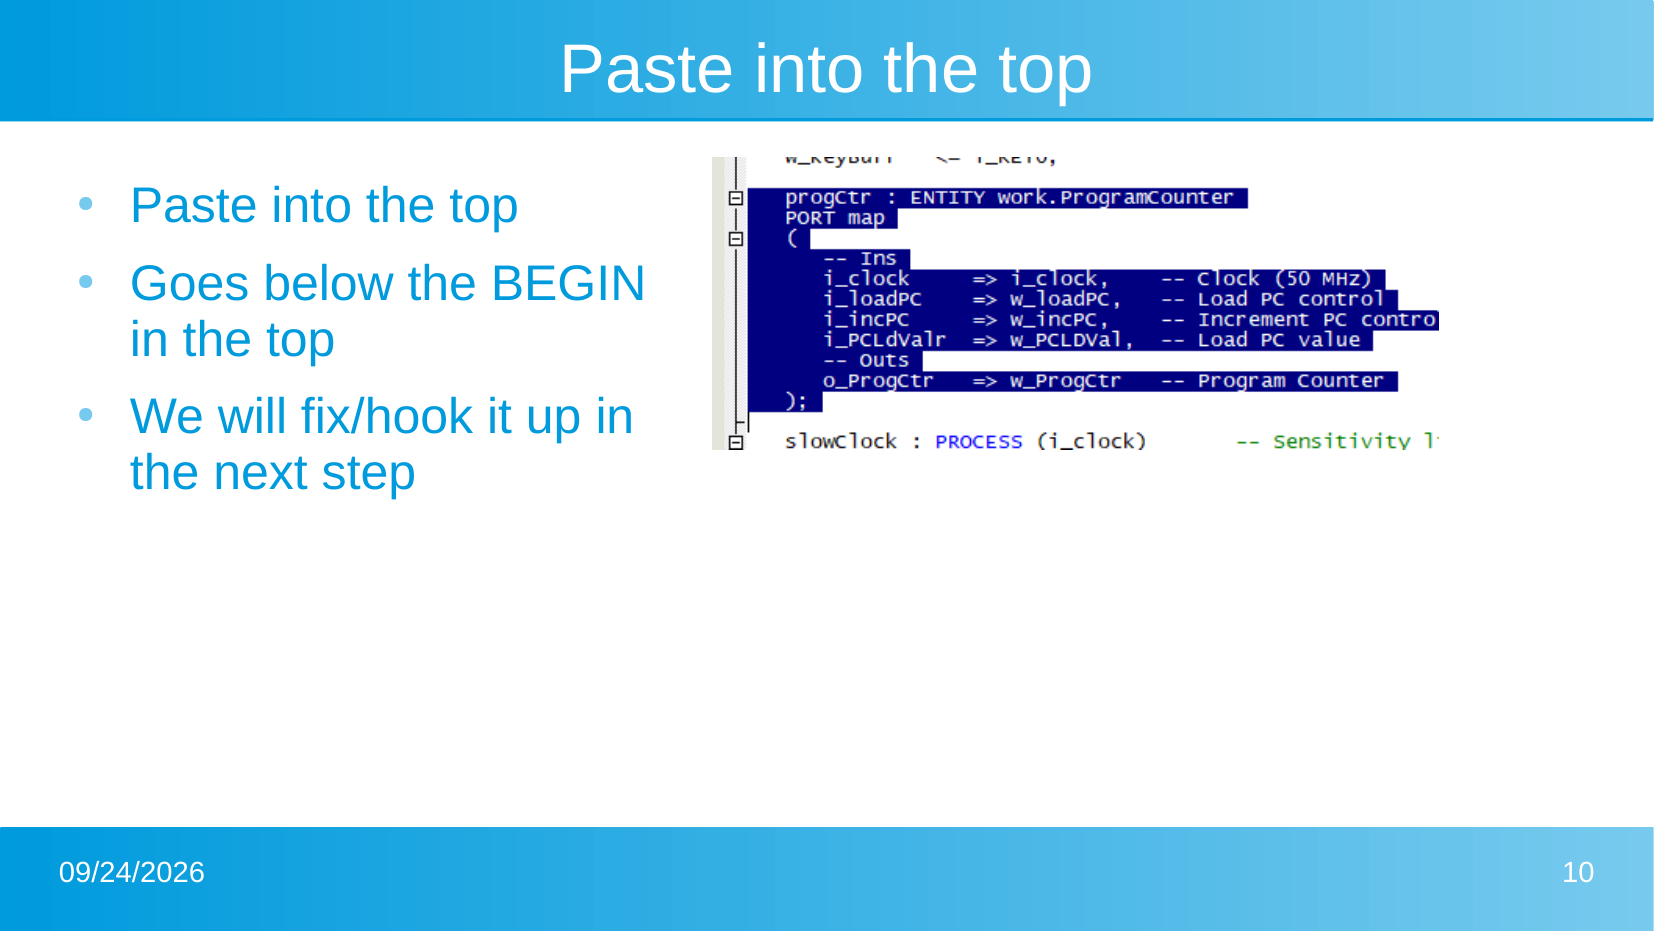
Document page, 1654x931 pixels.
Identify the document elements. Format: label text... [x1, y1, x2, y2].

list Paste into the top Goes below the BEGIN in the top We will fix/hook it up in the next step [59, 177, 676, 768]
title Paste into the top [59, 29, 1595, 108]
picture [712, 157, 1439, 451]
